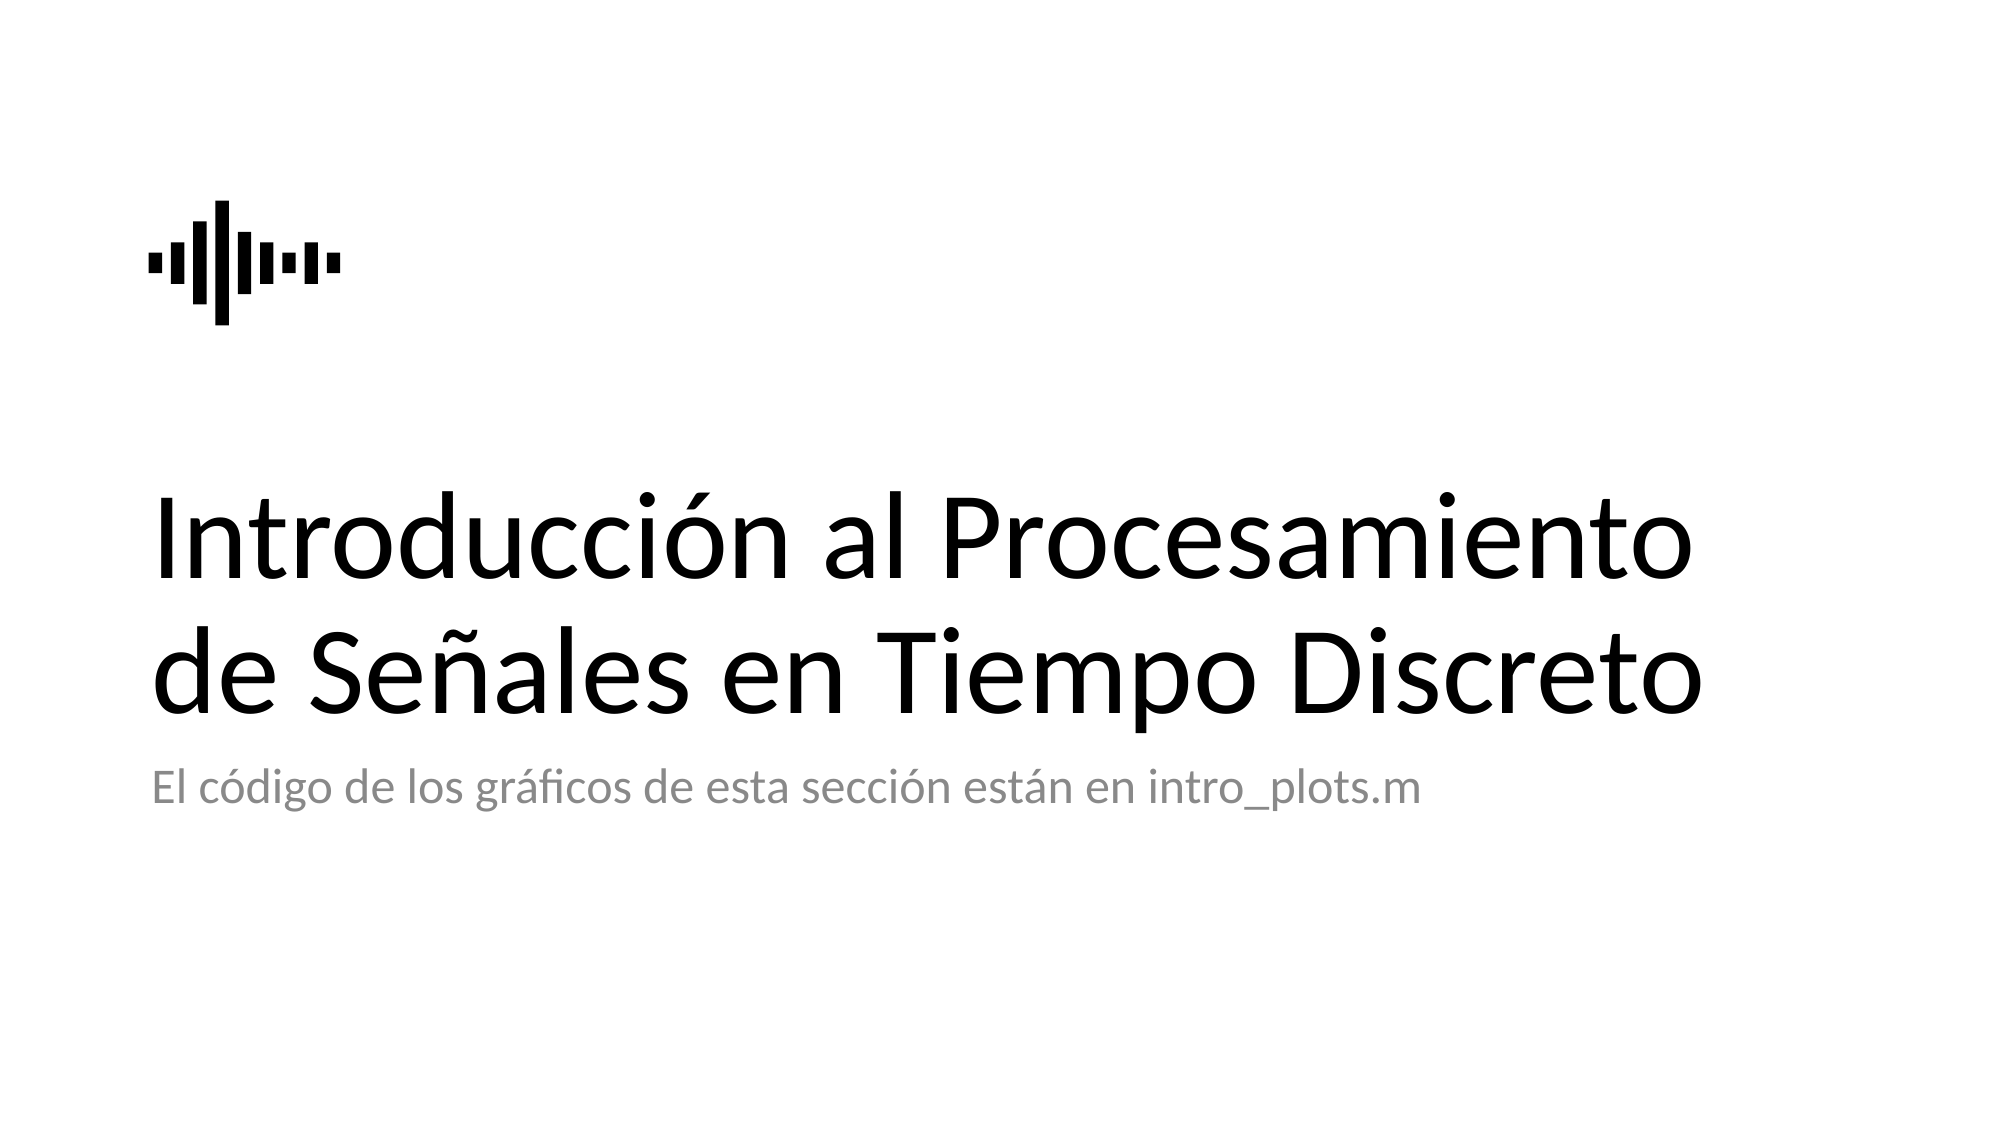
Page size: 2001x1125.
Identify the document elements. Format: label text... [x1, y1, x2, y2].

list El código de los gráficos de esta sección están en intro_plots.m [136, 638, 1862, 885]
title Introducción al Procesamiento de Señales en Tiempo Discreto [136, 309, 1729, 638]
picture [136, 155, 353, 371]
